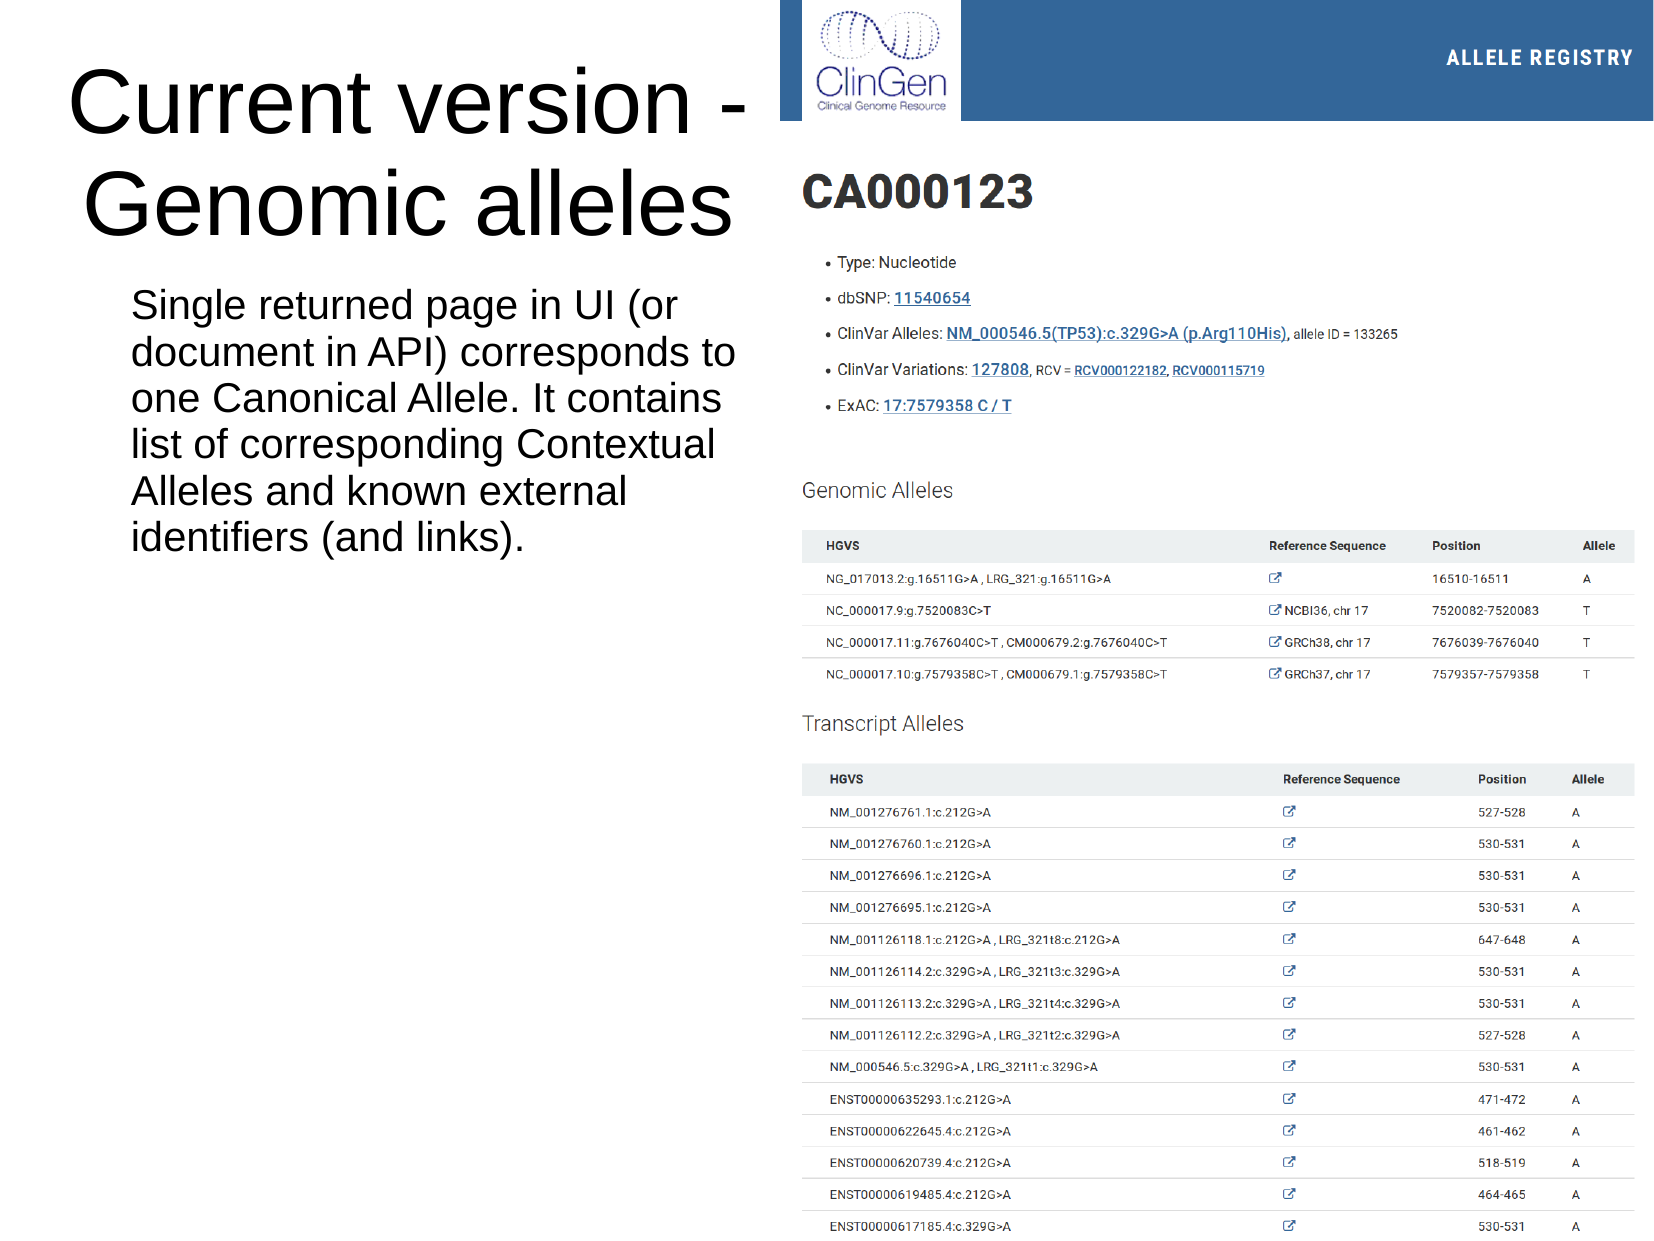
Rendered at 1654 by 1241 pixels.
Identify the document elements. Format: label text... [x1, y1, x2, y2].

title Current version - Genomic alleles [45, 49, 773, 257]
list Single returned page in UI (or document in API) corresponds to one Canonical Allele. It contains list of corresponding Contextual Alleles and known external identifiers (and links). [60, 281, 766, 1096]
picture [780, 0, 1654, 1241]
